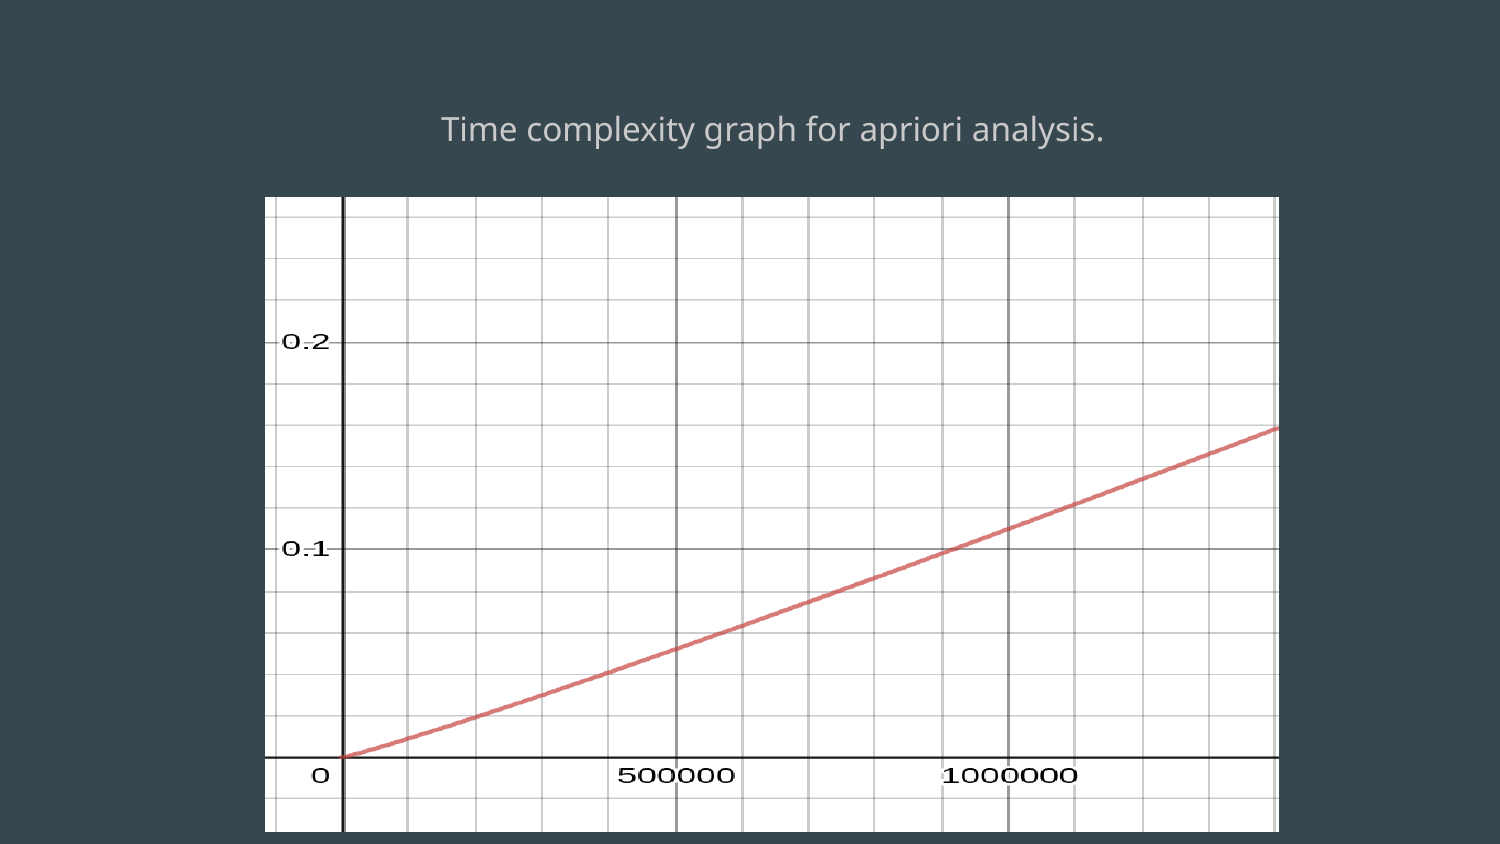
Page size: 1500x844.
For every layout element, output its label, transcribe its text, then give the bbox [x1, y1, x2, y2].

picture [265, 197, 1279, 832]
list Time complexity graph for apriori analysis. [51, 13, 1449, 689]
